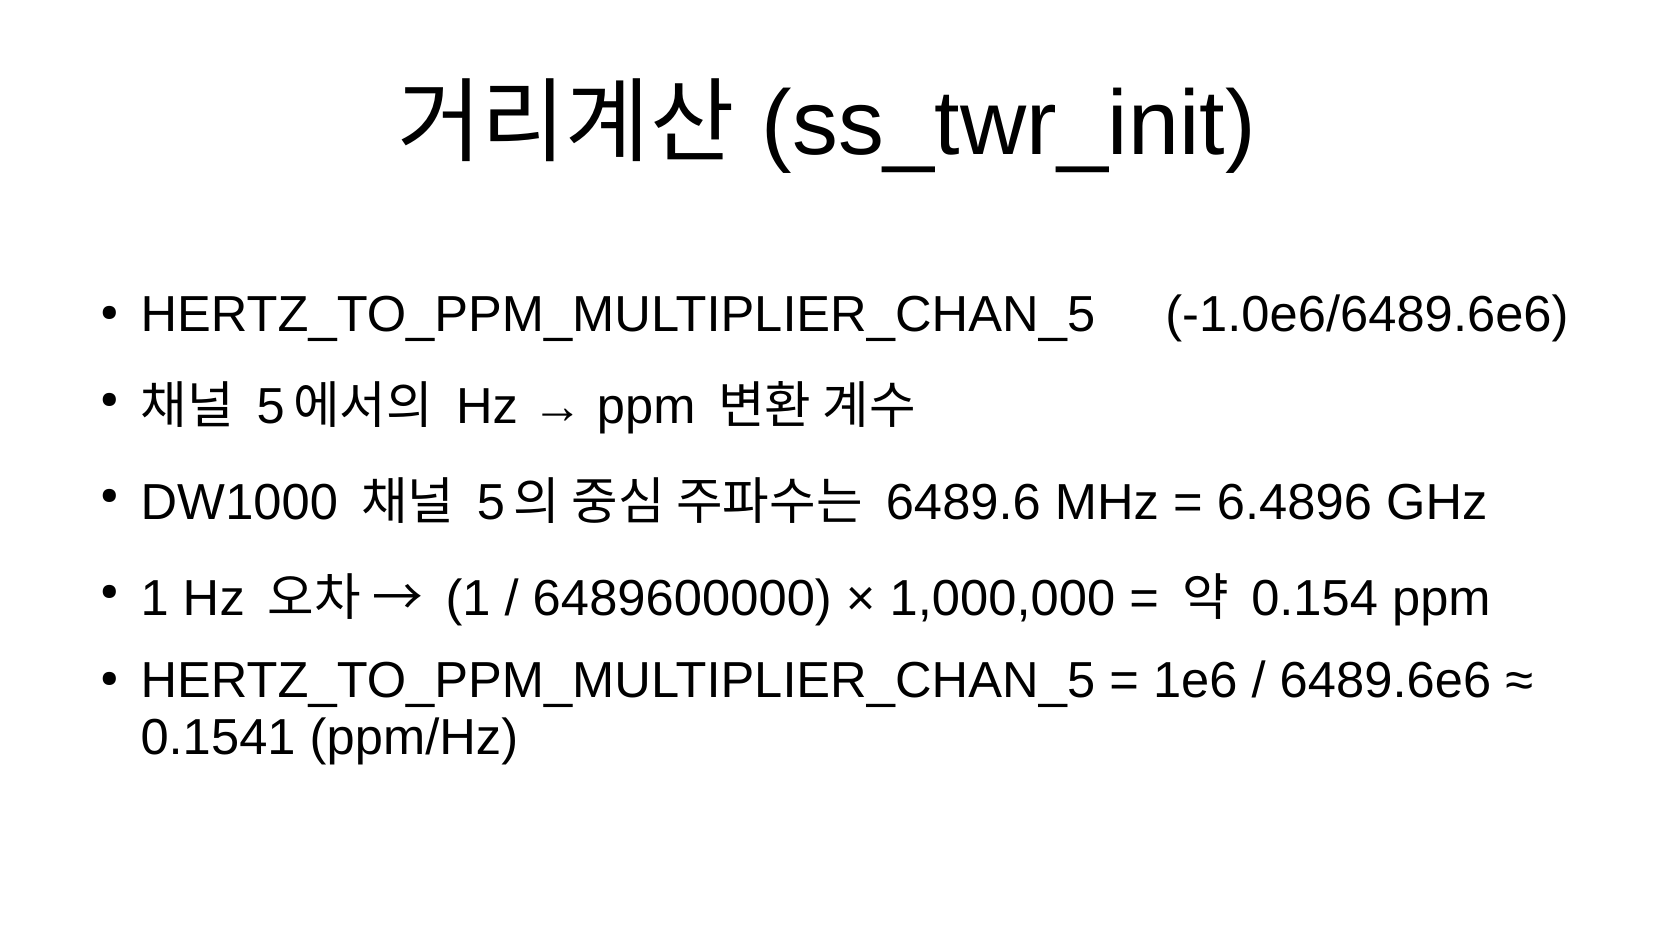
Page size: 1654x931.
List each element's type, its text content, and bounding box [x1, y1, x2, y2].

title 거리계산(ss_twr_init) [82, 37, 1571, 193]
list HERTZ_TO_PPM_MULTIPLIER_CHAN_5 (-1.0e6/6489.6e6) 채널 5에서의 Hz → ppm 변환 계수 DW1000 채널 5의 중심 주파수는 6489.6 MHz = 6.4896 GHz 1 Hz 오차 → (1 / 6489600000) × 1,000,000 = 약 0.154 ppm HERTZ_TO_PPM_MULTIPLIER_CHAN_5 = 1e6 / 6489.6e6 ≈ 0.1541 (ppm/Hz) [86, 285, 1576, 826]
